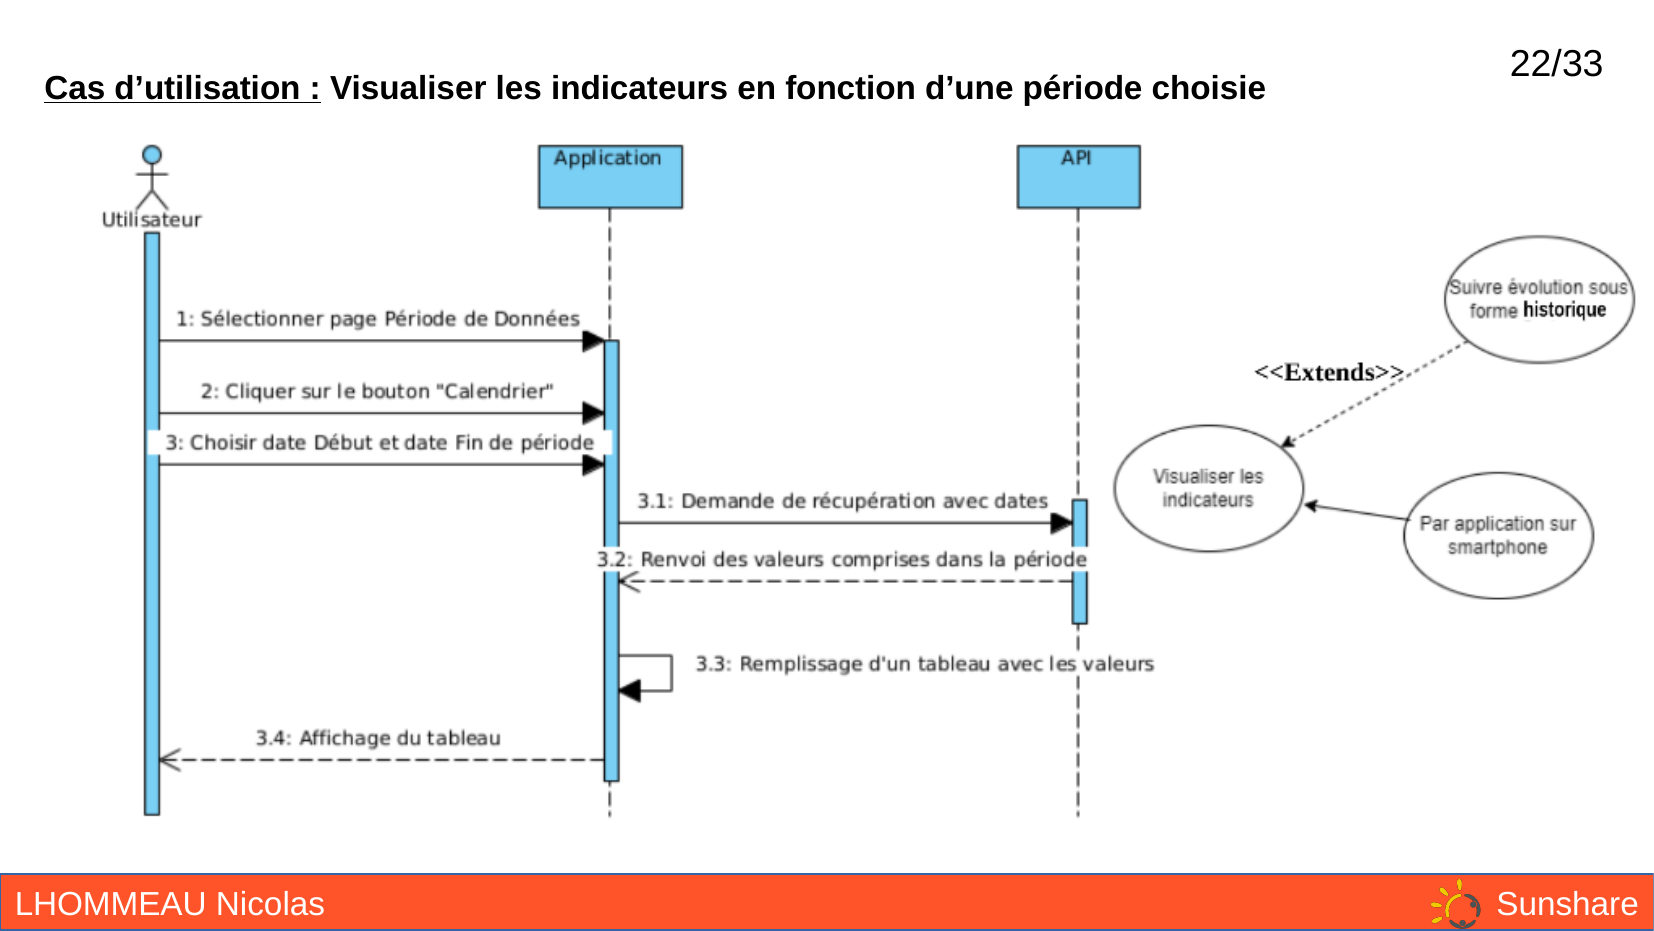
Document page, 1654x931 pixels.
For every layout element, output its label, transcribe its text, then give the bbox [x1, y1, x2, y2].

picture [94, 129, 1642, 834]
picture [1429, 877, 1483, 931]
text_box Cas d’utilisation : Visualiser les indicateurs en fonction d’une période choisie [29, 58, 1300, 118]
